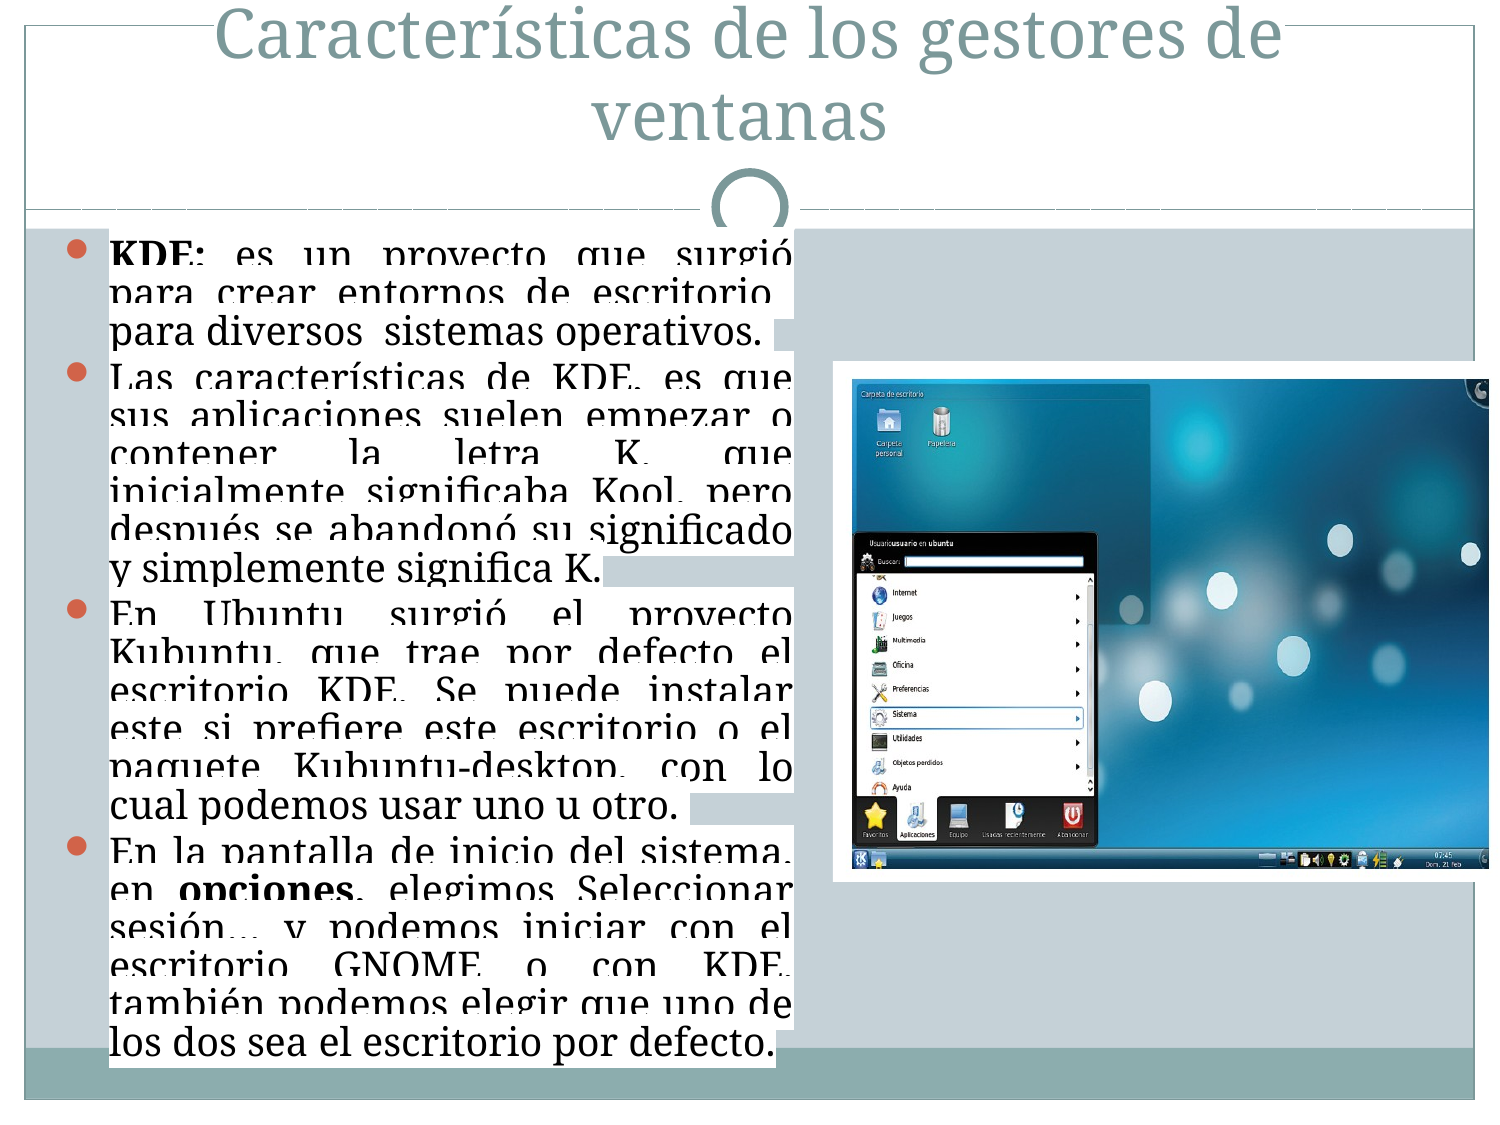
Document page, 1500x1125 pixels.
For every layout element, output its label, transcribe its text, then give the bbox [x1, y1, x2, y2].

title Características de los gestores de ventanas [49, 37, 1450, 162]
list KDE: es un proyecto que surgió para crear entornos de escritorio para diversos sistemas operativos. Las características de KDE, es que sus aplicaciones suelen empezar o contener la letra K, que inicialmente significaba Kool, pero después se abandonó su significado y simplemente significa K. En Ubuntu surgió el proyecto Kubuntu, que trae por defecto el escritorio KDE. Se puede instalar este si prefiere este escritorio o el paquete Kubuntu-desktop, con lo cual podemos usar uno u otro. En la pantalla de inicio del sistema, en opciones, elegimos Seleccionar sesión… y podemos iniciar con el escritorio GNOME o con KDE, también podemos elegir que uno de los dos sea el escritorio por defecto. [49, 231, 810, 1125]
picture [832, 361, 1500, 882]
